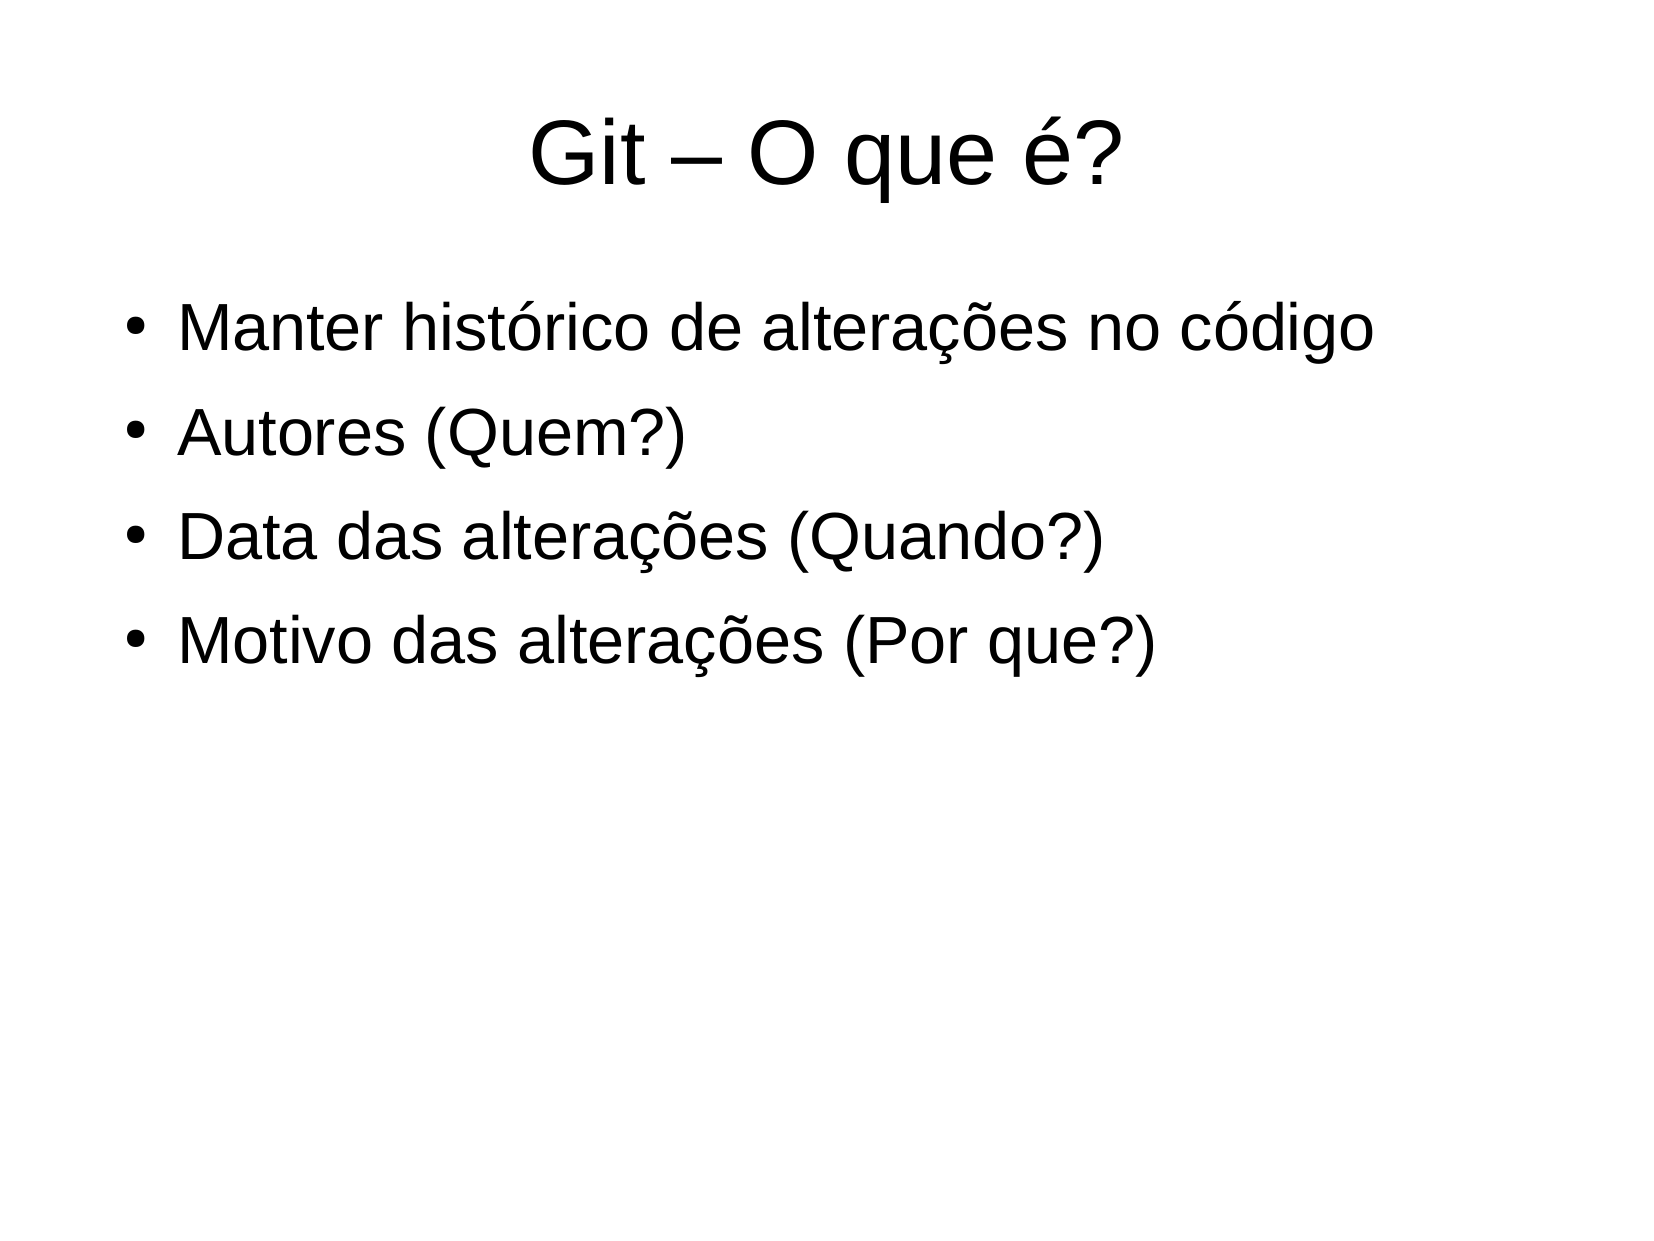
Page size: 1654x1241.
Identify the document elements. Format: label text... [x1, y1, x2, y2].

list Manter histórico de alterações no código Autores (Quem?) Data das alterações (Quando?) Motivo das alterações (Por que?) [106, 290, 1572, 1158]
title Git – O que é? [82, 49, 1571, 257]
